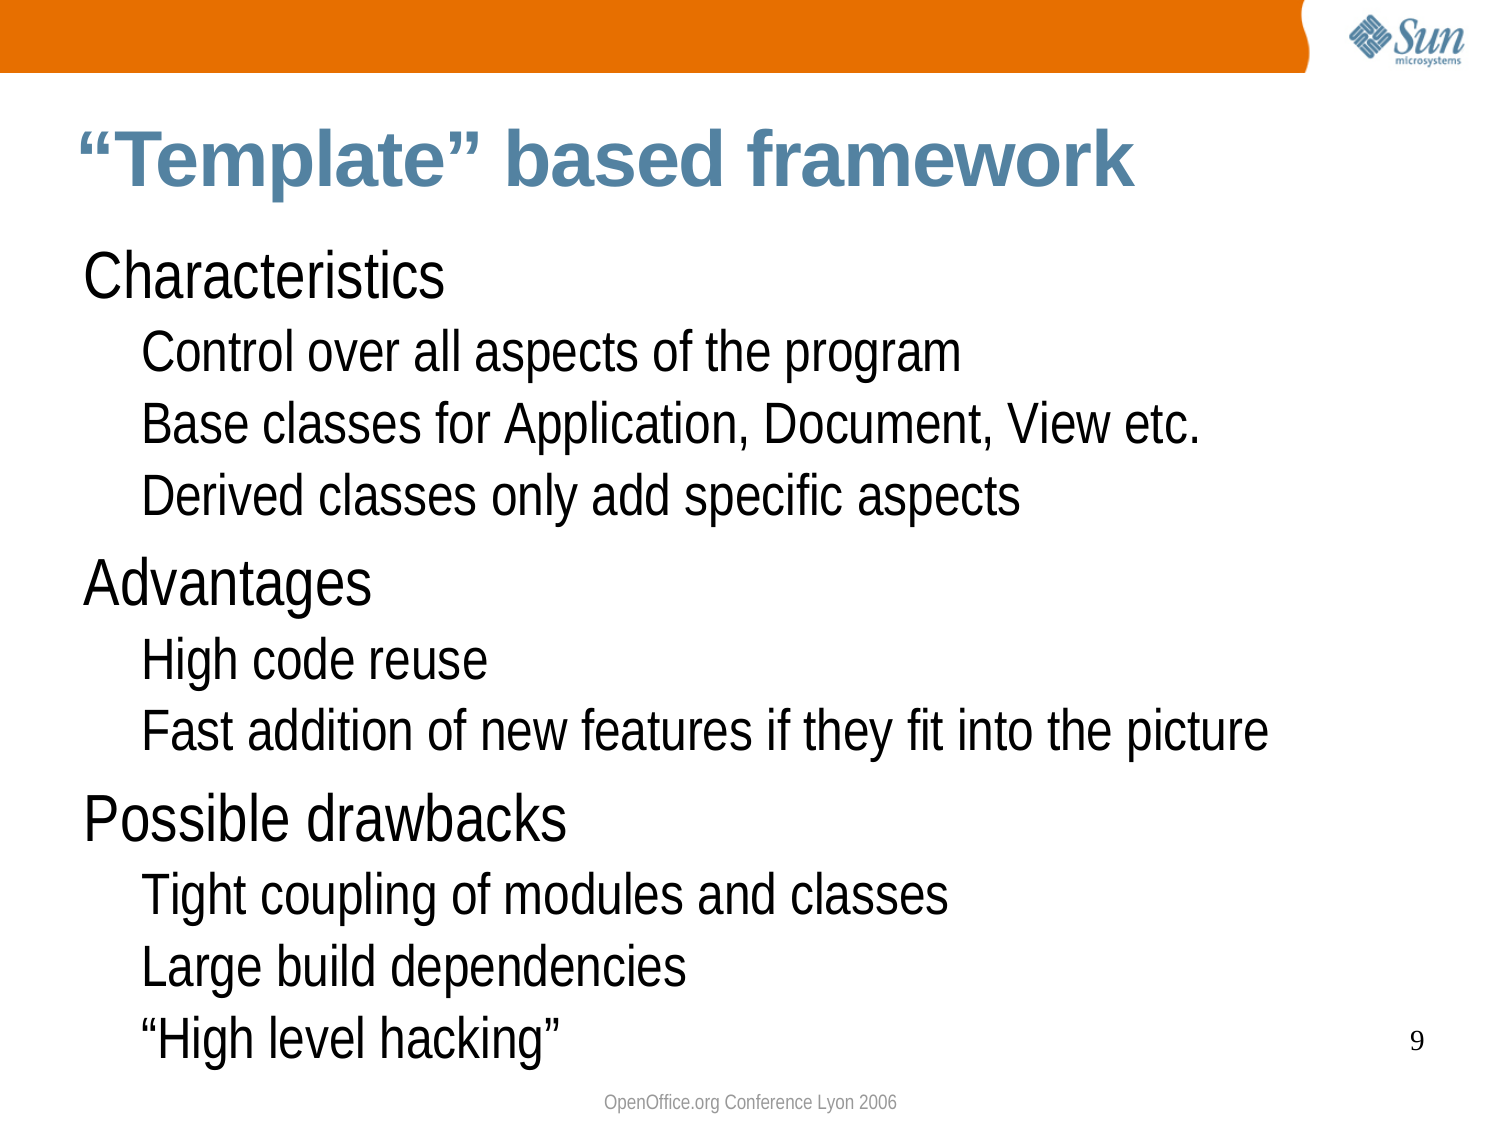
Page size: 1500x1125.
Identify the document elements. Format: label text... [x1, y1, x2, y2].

title “Template” based framework [75, 123, 1437, 227]
picture [0, 0, 1500, 73]
list Characteristics Control over all aspects of the program Base classes for Application, Document, View etc. Derived classes only add specific aspects Advantages High code reuse Fast addition of new features if they fit into the picture Possible drawbacks Tight coupling of modules and classes Large build dependencies “High level hacking” [64, 246, 1401, 1075]
